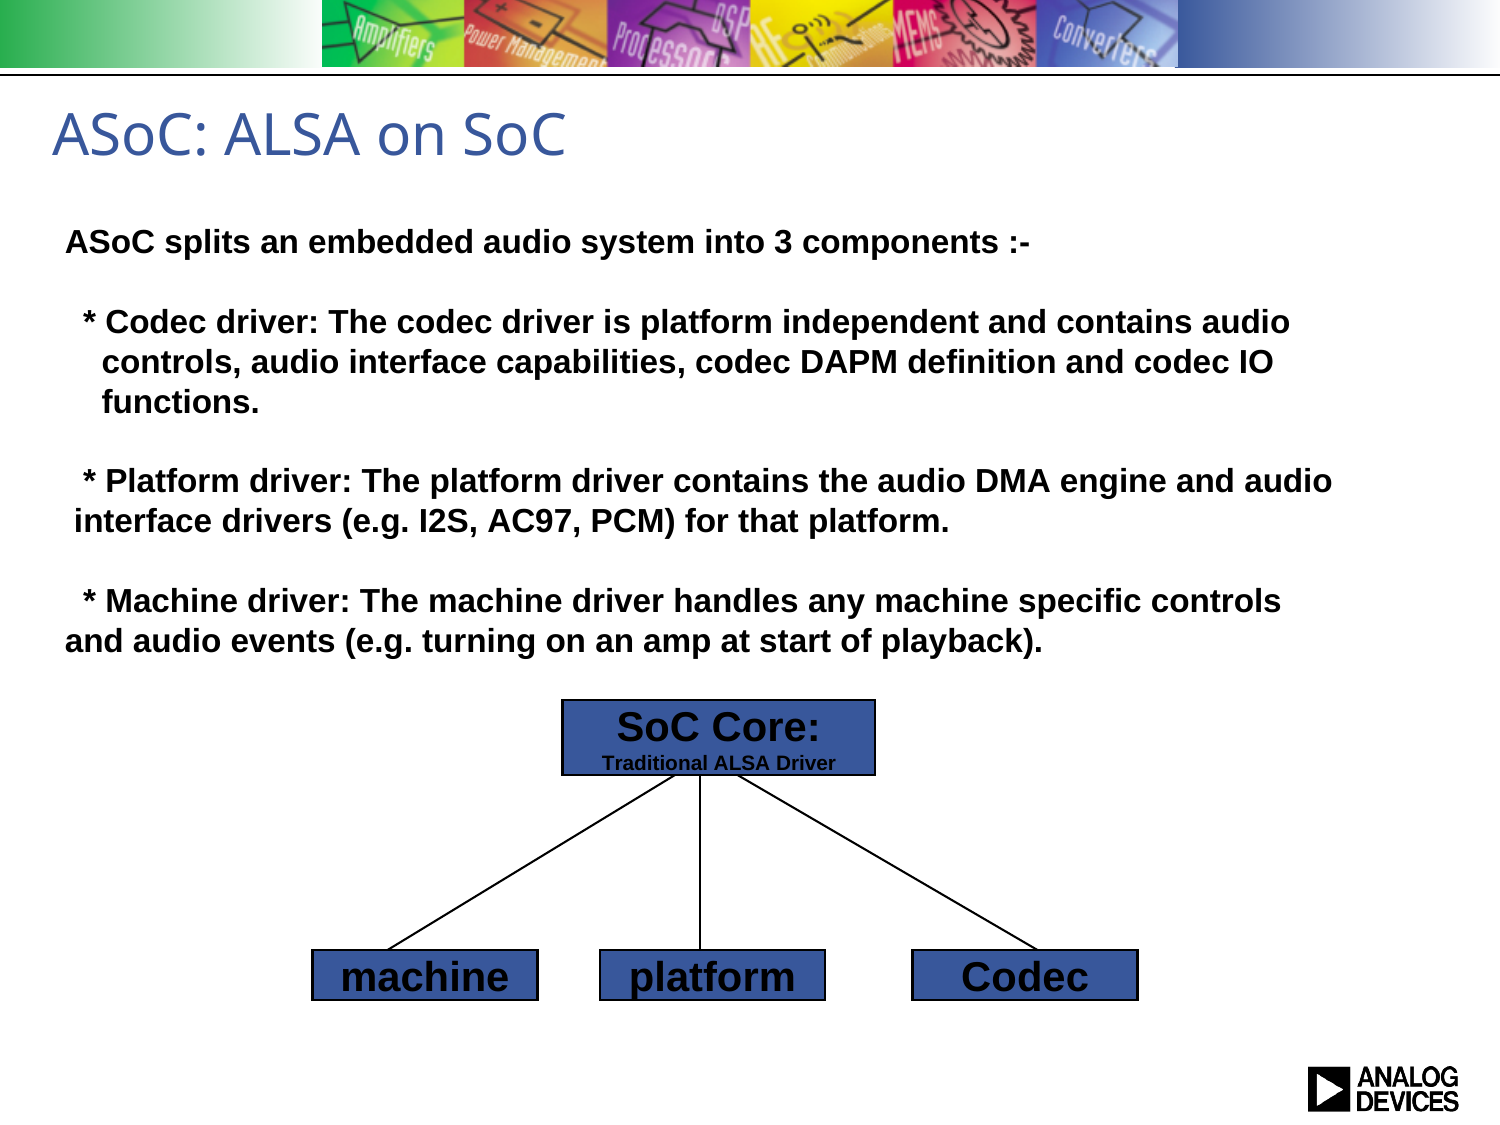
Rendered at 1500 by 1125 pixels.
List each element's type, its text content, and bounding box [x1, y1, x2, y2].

text_box platform [600, 950, 826, 1000]
text_box SoC Core: Traditional ALSA Driver [562, 699, 876, 775]
title ASoC: ALSA on SoC [44, 89, 1455, 240]
text_box Codec [912, 950, 1138, 1000]
text_box ASoC splits an embedded audio system into 3 components :- * Codec driver: The codec driver is platform independent and contains audio controls, audio interface capabilities, codec DAPM definition and codec IO functions. * Platform driver: The platform driver contains the audio DMA engine and audio interface drivers (e.g. I2S, AC97, PCM) for that platform. * Machine driver: The machine driver handles any machine specific controls and audio events (e.g. turning on an amp at start of playback). [49, 212, 1350, 667]
picture [322, 0, 1178, 67]
picture [1308, 1066, 1459, 1112]
text_box machine [312, 950, 538, 1000]
